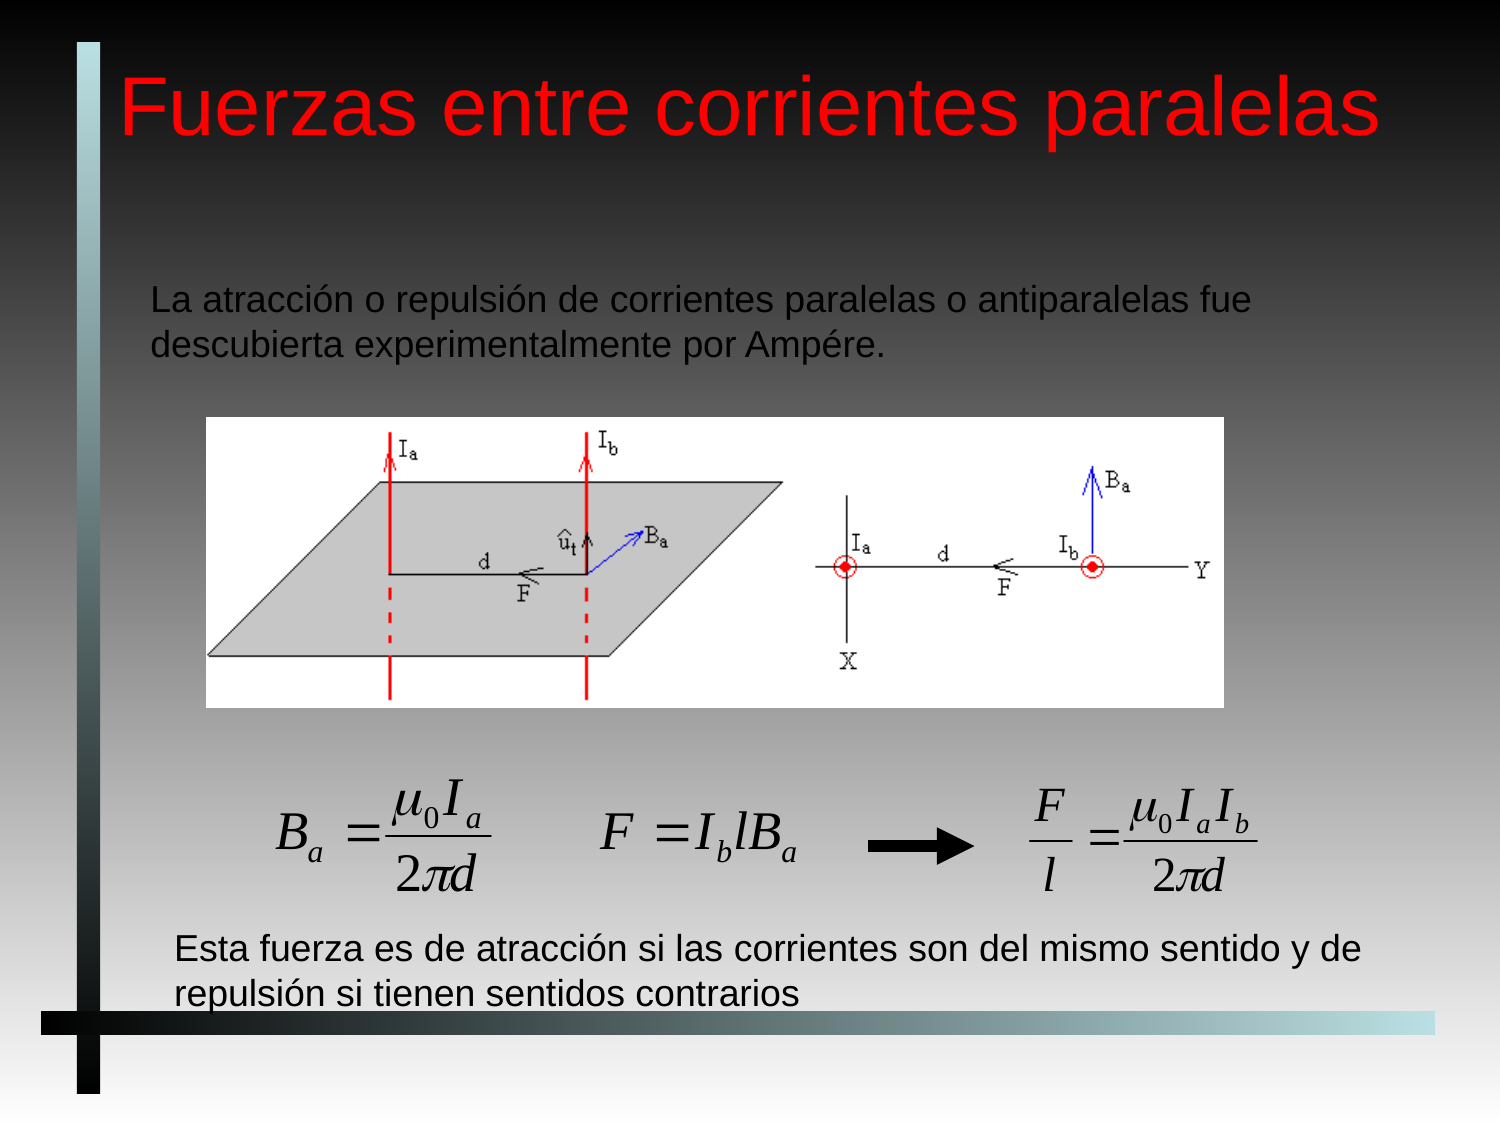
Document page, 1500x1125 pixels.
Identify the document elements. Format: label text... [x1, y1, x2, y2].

chart [1021, 774, 1268, 903]
title Fuerzas entre corrientes paralelas [75, 45, 1425, 233]
picture [206, 417, 1224, 708]
chart [265, 763, 810, 904]
text_box Esta fuerza es de atracción si las corrientes son del mismo sentido y de repulsión si tienen sentidos contrarios [159, 916, 1400, 1022]
text_box La atracción o repulsión de corrientes paralelas o antiparalelas fue descubierta experimentalmente por Ampére. [135, 267, 1306, 372]
